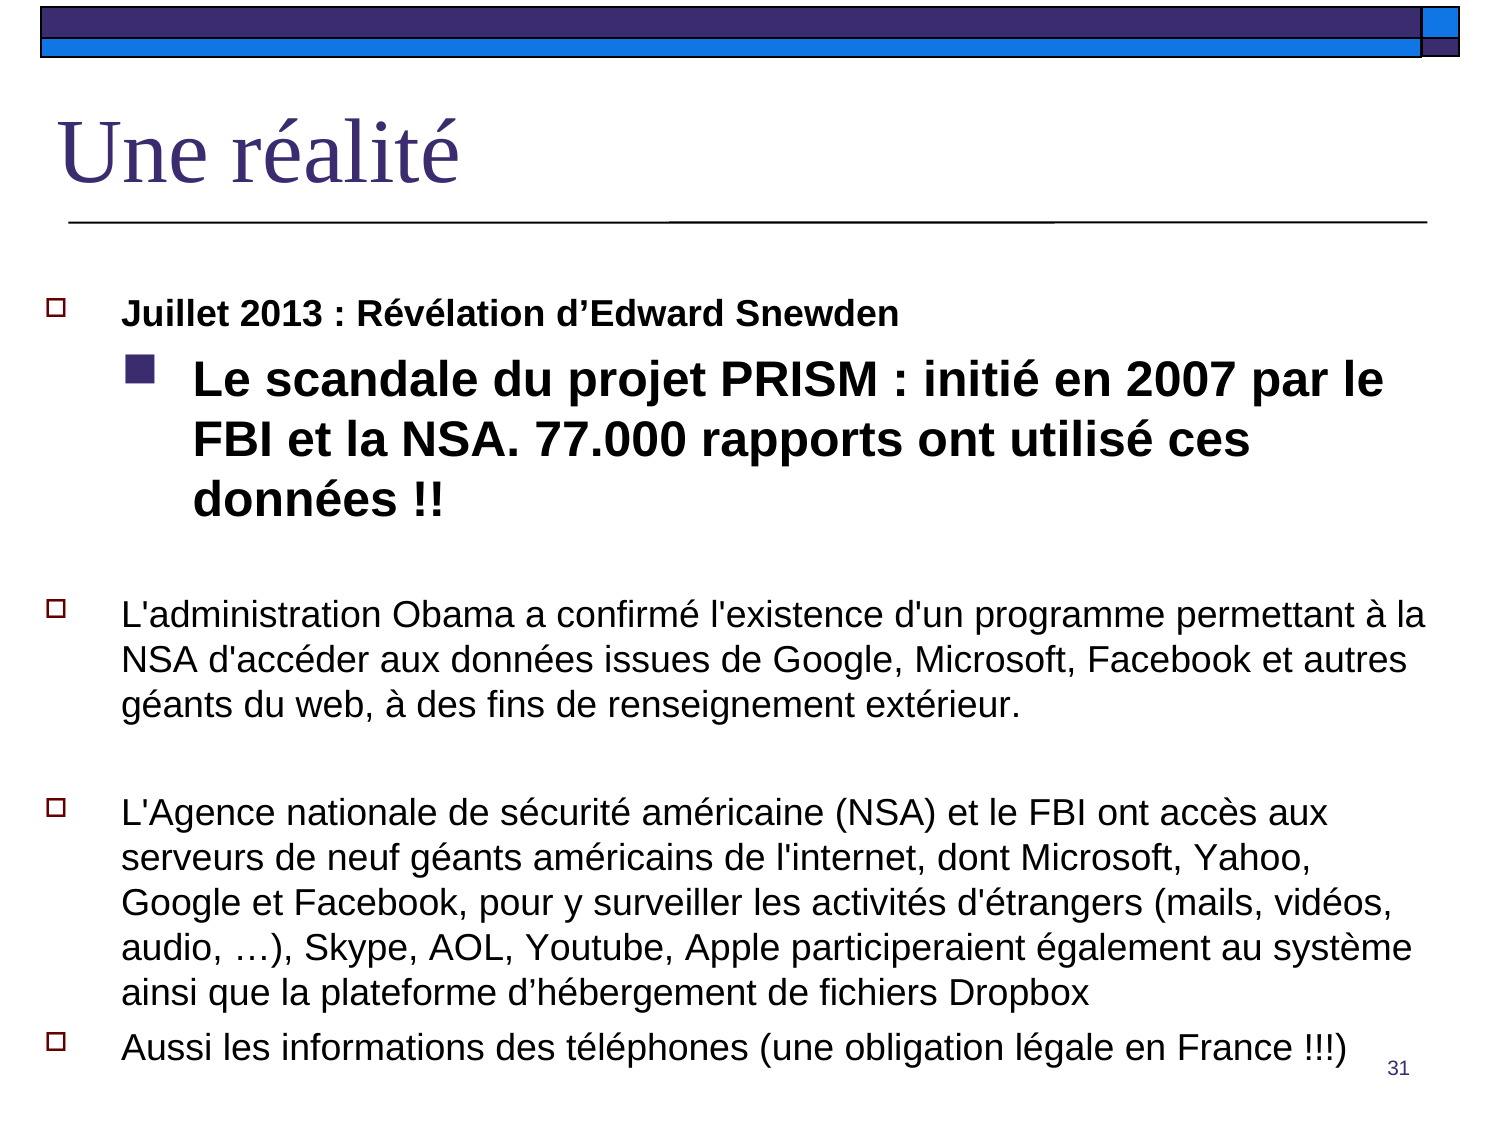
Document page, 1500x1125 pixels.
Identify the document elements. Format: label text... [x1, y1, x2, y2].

text_box <numéro> [1112, 1046, 1426, 1101]
text_box Juillet 2013 : Révélation d’Edward Snewden Le scandale du projet PRISM : initié en 2007 par le FBI et la NSA. 77.000 rapports ont utilisé ces données !! L'administration Obama a confirmé l'existence d'un programme permettant à la NSA d'accéder aux données issues de Google, Microsoft, Facebook et autres géants du web, à des fins de renseignement extérieur. L'Agence nationale de sécurité américaine (NSA) et le FBI ont accès aux serveurs de neuf géants américains de l'internet, dont Microsoft, Yahoo, Google et Facebook, pour y surveiller les activités d'étrangers (mails, vidéos, audio, …), Skype, AOL, Youtube, Apple participeraient également au système ainsi que la plateforme d’hébergement de fichiers Dropbox Aussi les informations des téléphones (une obligation légale en France !!!) [29, 231, 1448, 1125]
text_box Une réalité [41, 78, 1459, 209]
